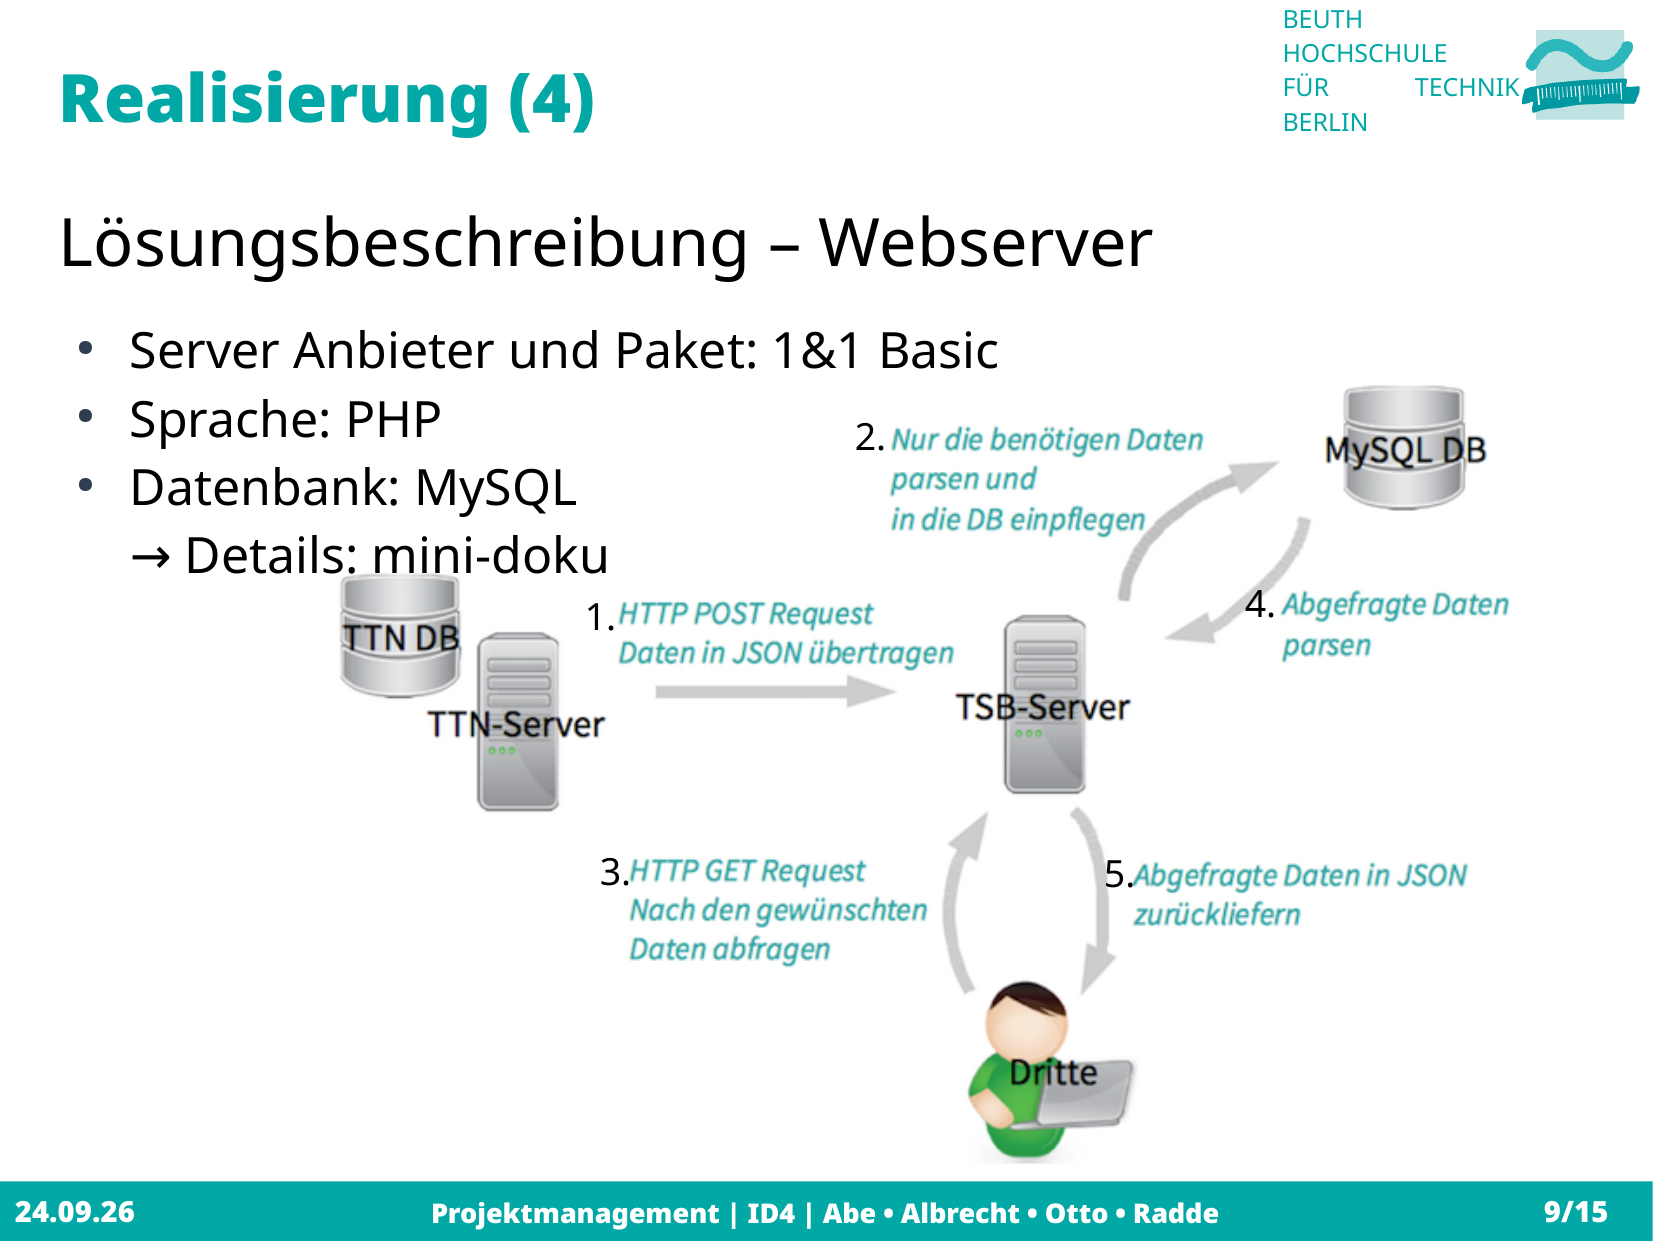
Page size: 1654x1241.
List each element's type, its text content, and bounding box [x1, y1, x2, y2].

picture [312, 1126, 1528, 1171]
title Realisierung (4) [58, 35, 1240, 142]
list Lösungsbeschreibung – Webserver Server Anbieter und Paket: 1&1 Basic Sprache: PHP Datenbank: MySQL → Details: mini-doku [58, 195, 1594, 1126]
picture [1522, 30, 1640, 120]
